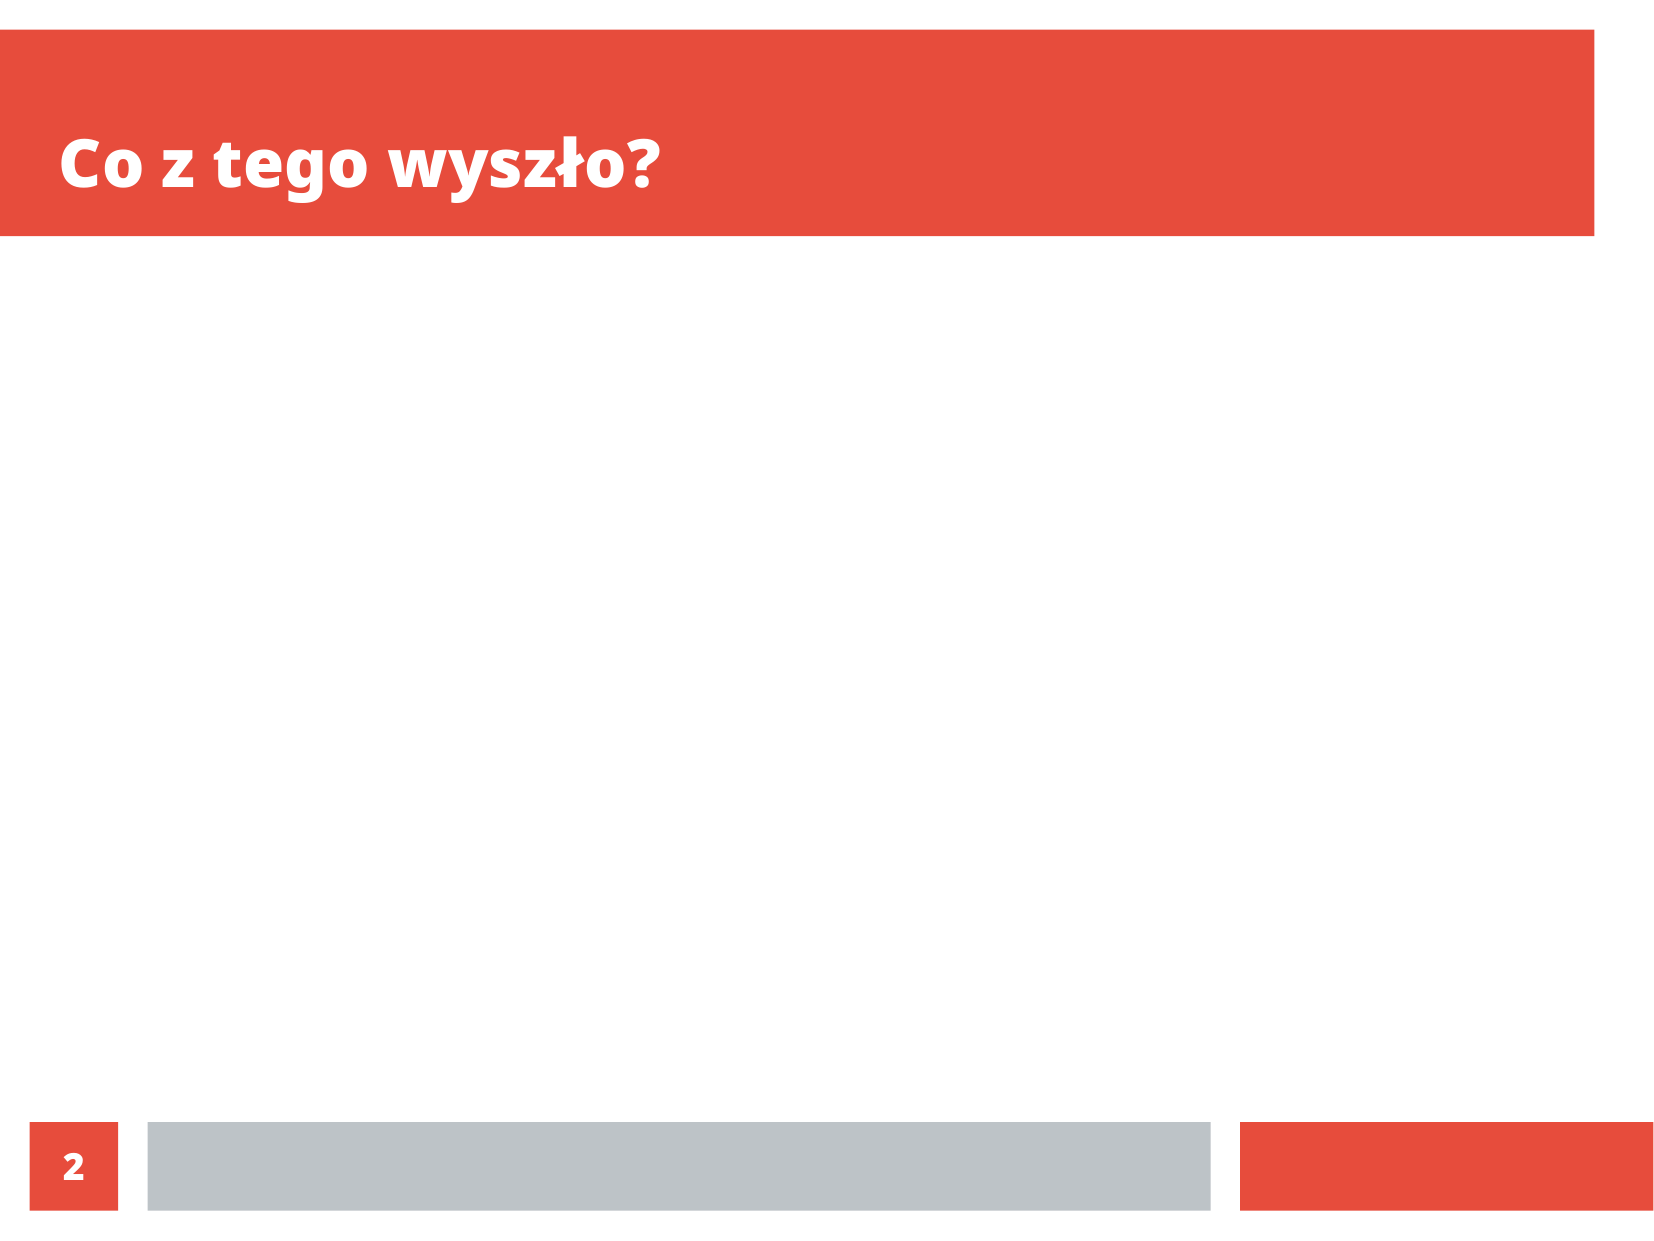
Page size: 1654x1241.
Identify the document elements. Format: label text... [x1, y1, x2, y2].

title Co z tego wyszło? [59, 59, 1595, 207]
